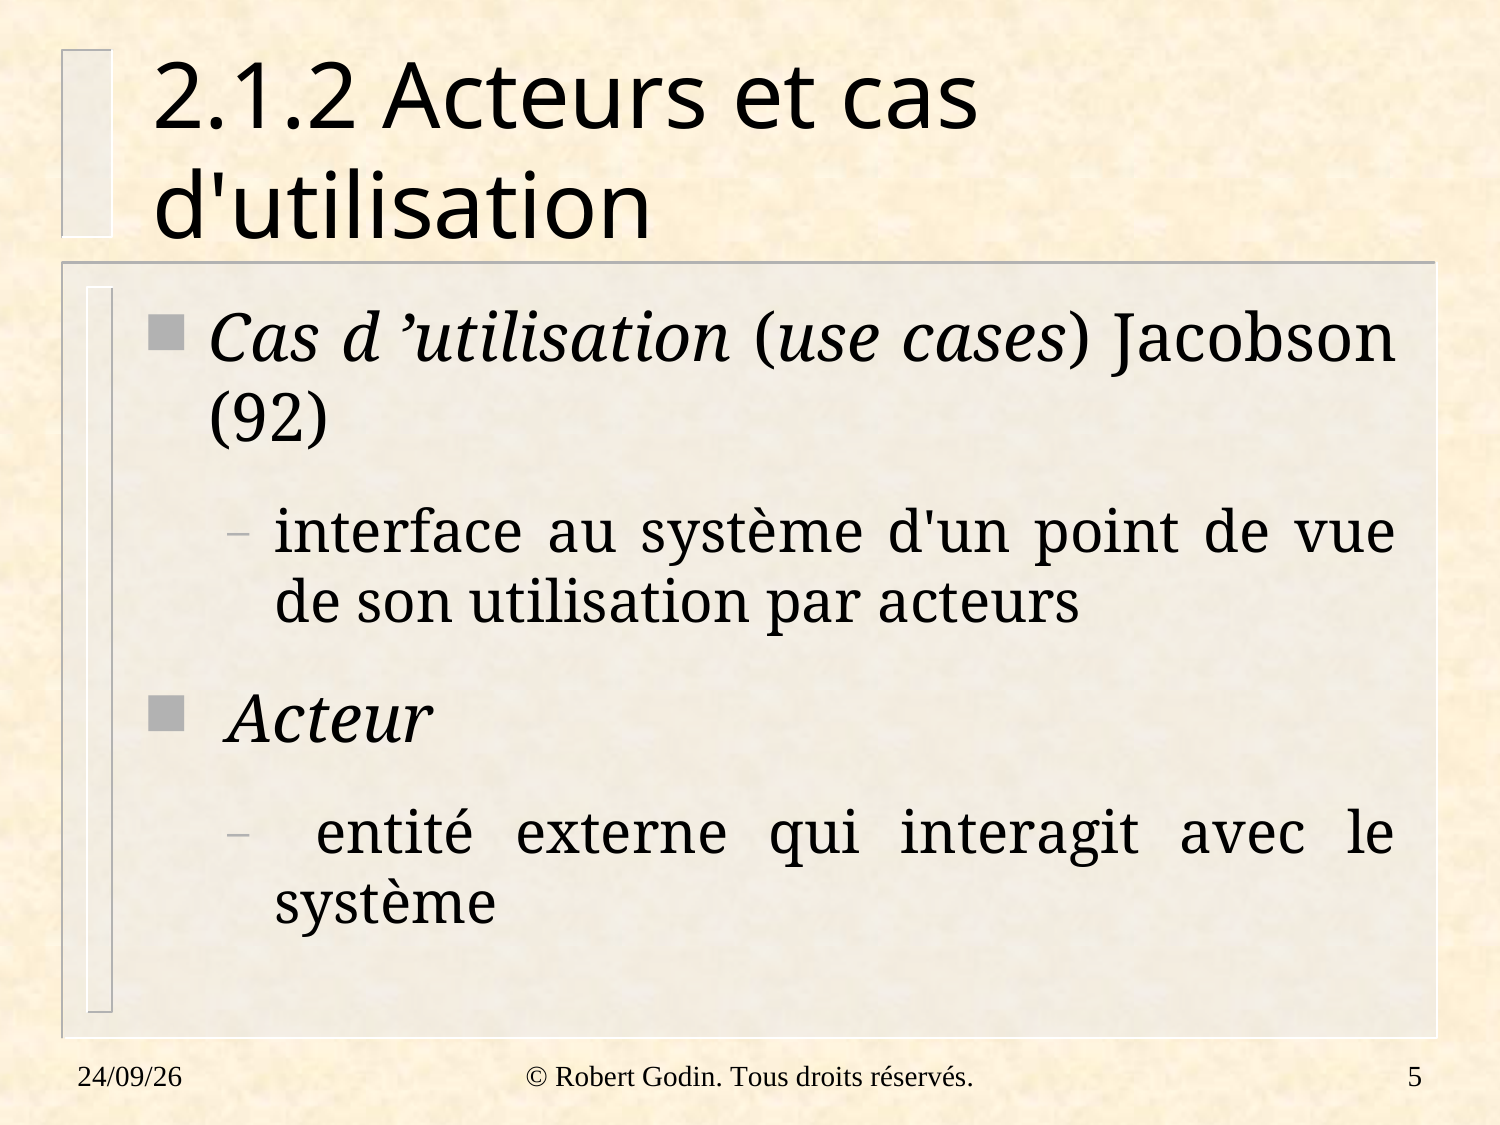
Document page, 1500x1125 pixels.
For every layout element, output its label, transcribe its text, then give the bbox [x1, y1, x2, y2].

picture [0, 0, 1500, 1125]
list Cas d ’utilisation (use cases) Jacobson (92) interface au système d'un point de vue de son utilisation par acteurs Acteur entité externe qui interagit avec le système [137, 287, 1413, 963]
title 2.1.2 Acteurs et cas d'utilisation [137, 56, 1413, 238]
text_box <number> [1125, 1037, 1438, 1113]
text_box 31/05/21 [62, 1037, 376, 1113]
text_box © Robert Godin. Tous droits réservés. [512, 1037, 988, 1113]
